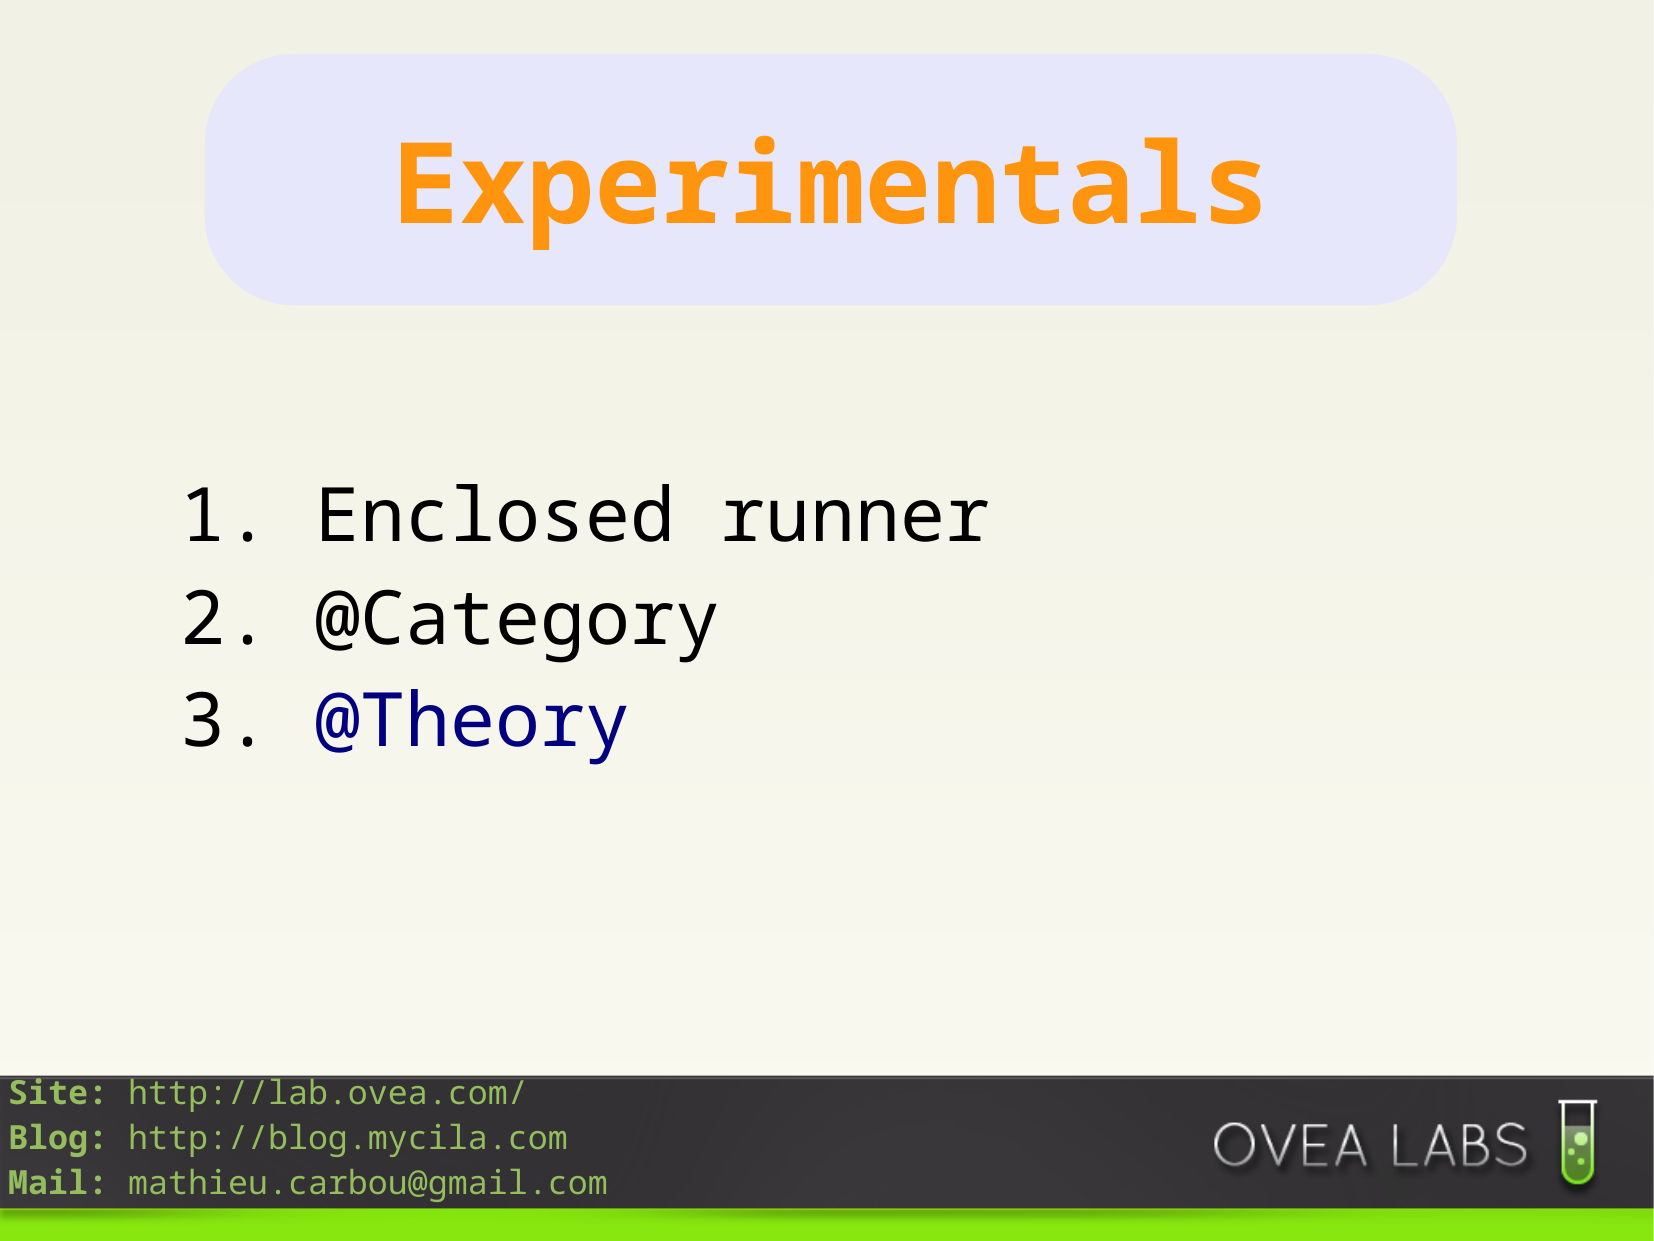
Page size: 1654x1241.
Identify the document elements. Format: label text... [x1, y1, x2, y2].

text_box Enclosed runner @Category @Theory [165, 454, 1517, 976]
text_box Experimentals [204, 53, 1457, 306]
picture [0, 0, 1654, 1241]
